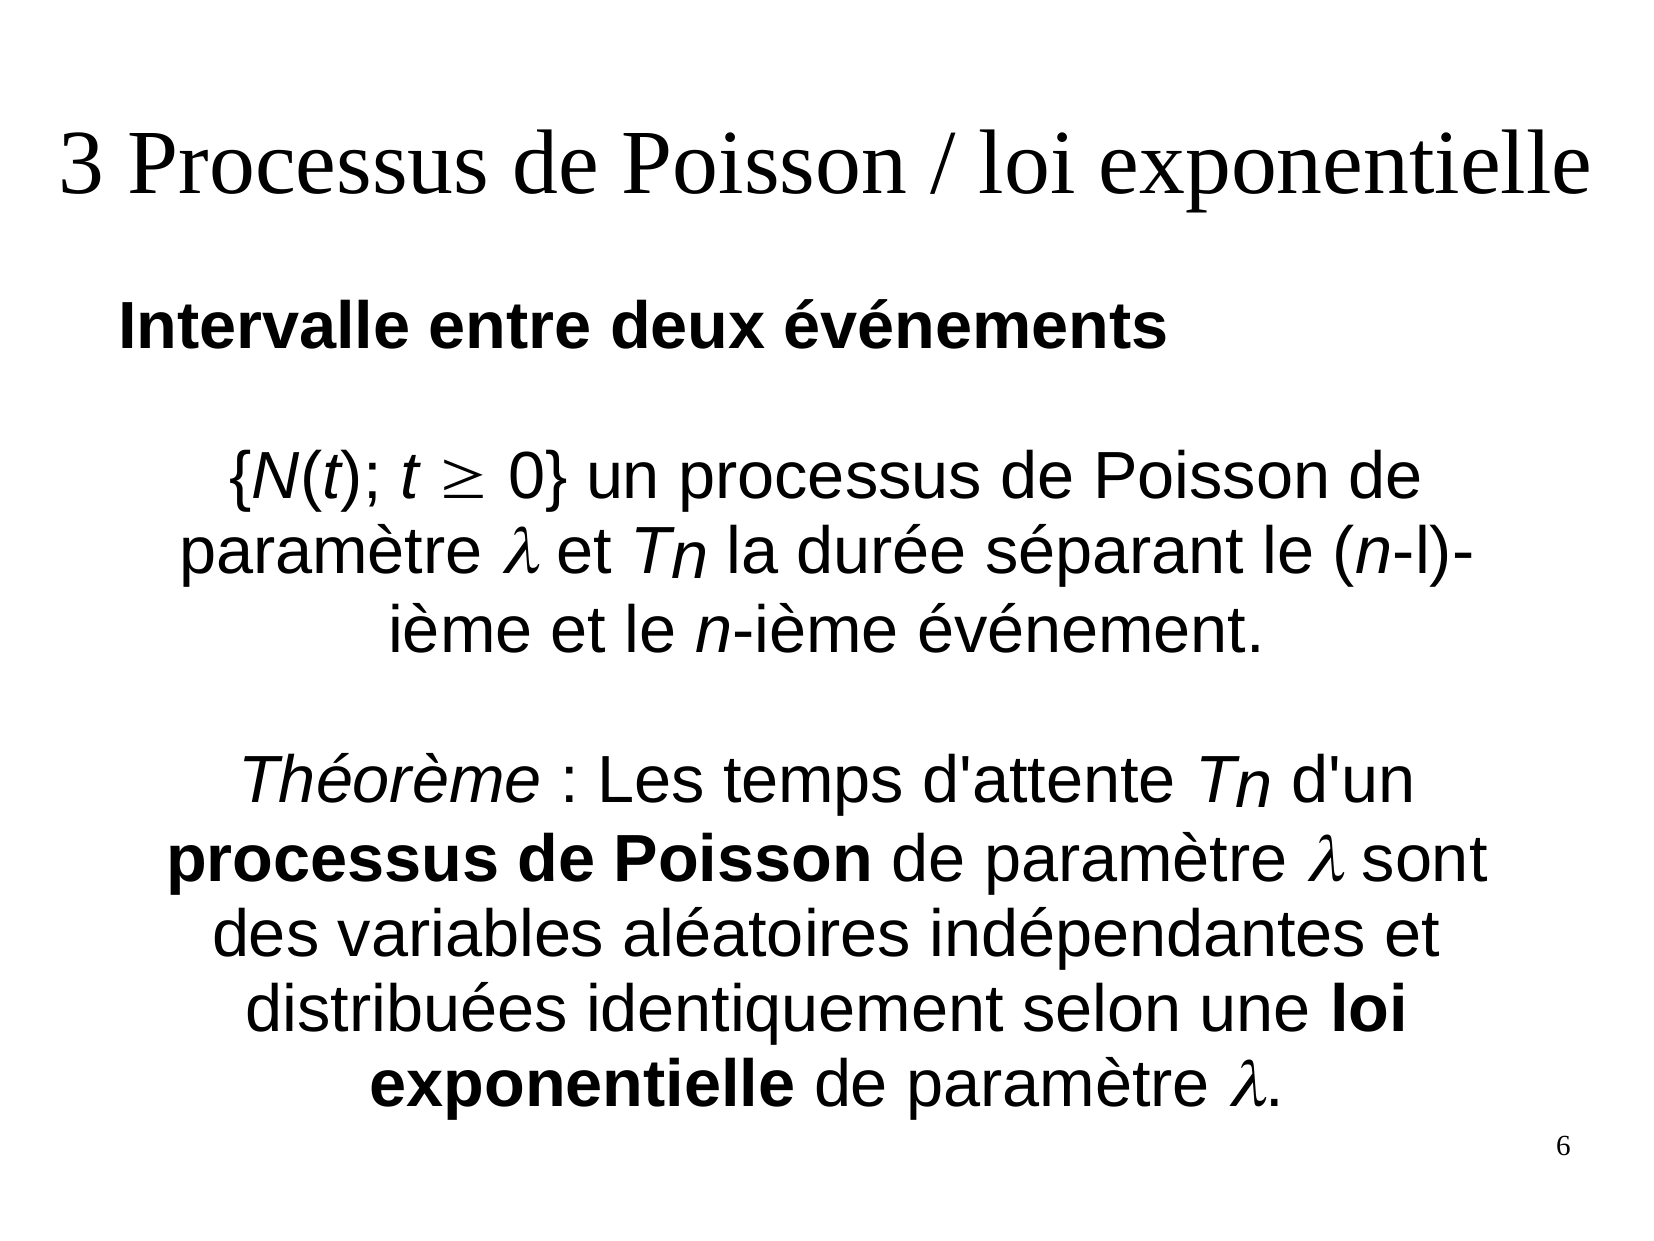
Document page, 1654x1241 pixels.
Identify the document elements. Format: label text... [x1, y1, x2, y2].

subtitle Intervalle entre deux événements {N(t); t  0} un processus de Poisson de paramètre  et Tn la durée séparant le (n-l)-ième et le n-ième événement. Théorème : Les temps d'attente Tn d'un processus de Poisson de paramètre  sont des variables aléatoires indépendantes et distribuées identiquement selon une loi exponentielle de paramètre . [118, 274, 1536, 1135]
title 3 Processus de Poisson / loi exponentielle [59, 58, 1607, 266]
